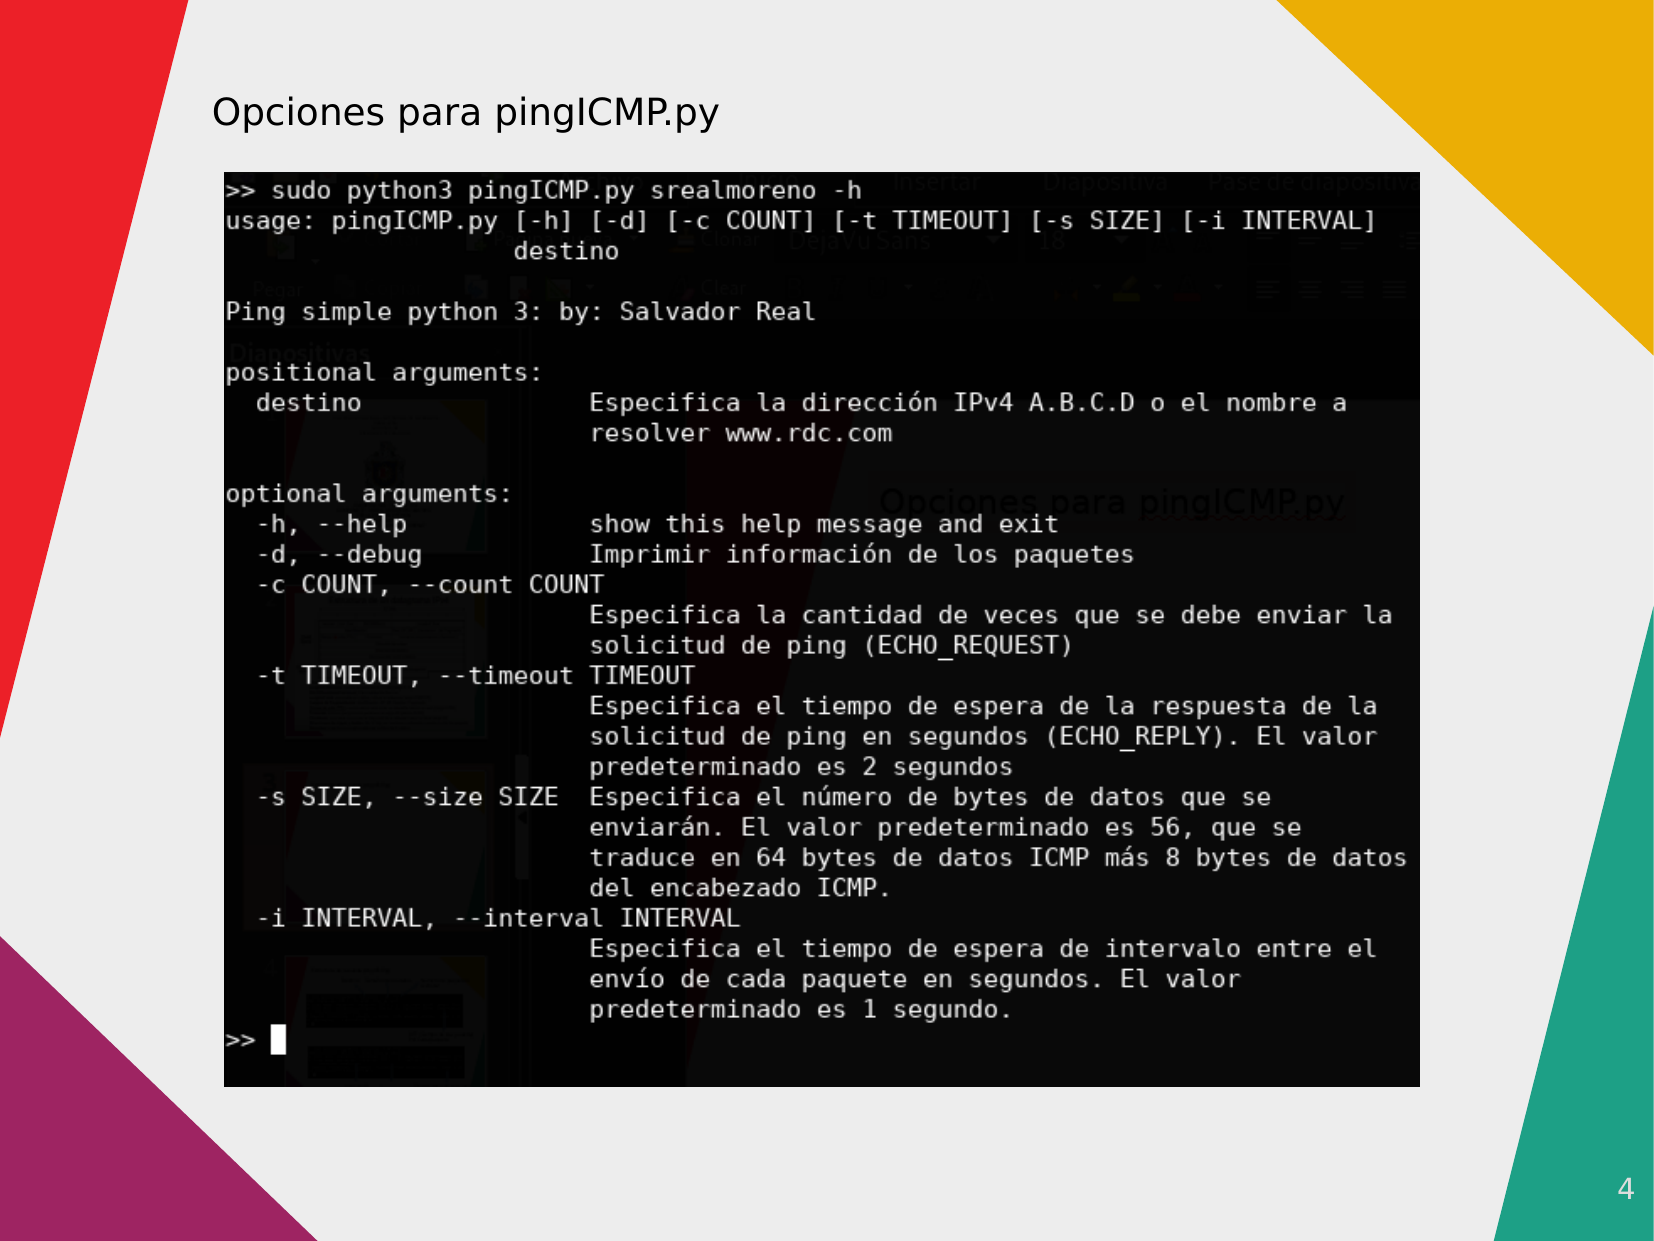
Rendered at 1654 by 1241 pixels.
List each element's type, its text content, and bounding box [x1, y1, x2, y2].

picture [224, 172, 1420, 1087]
text_box Opciones para pingICMP.py [197, 83, 736, 142]
